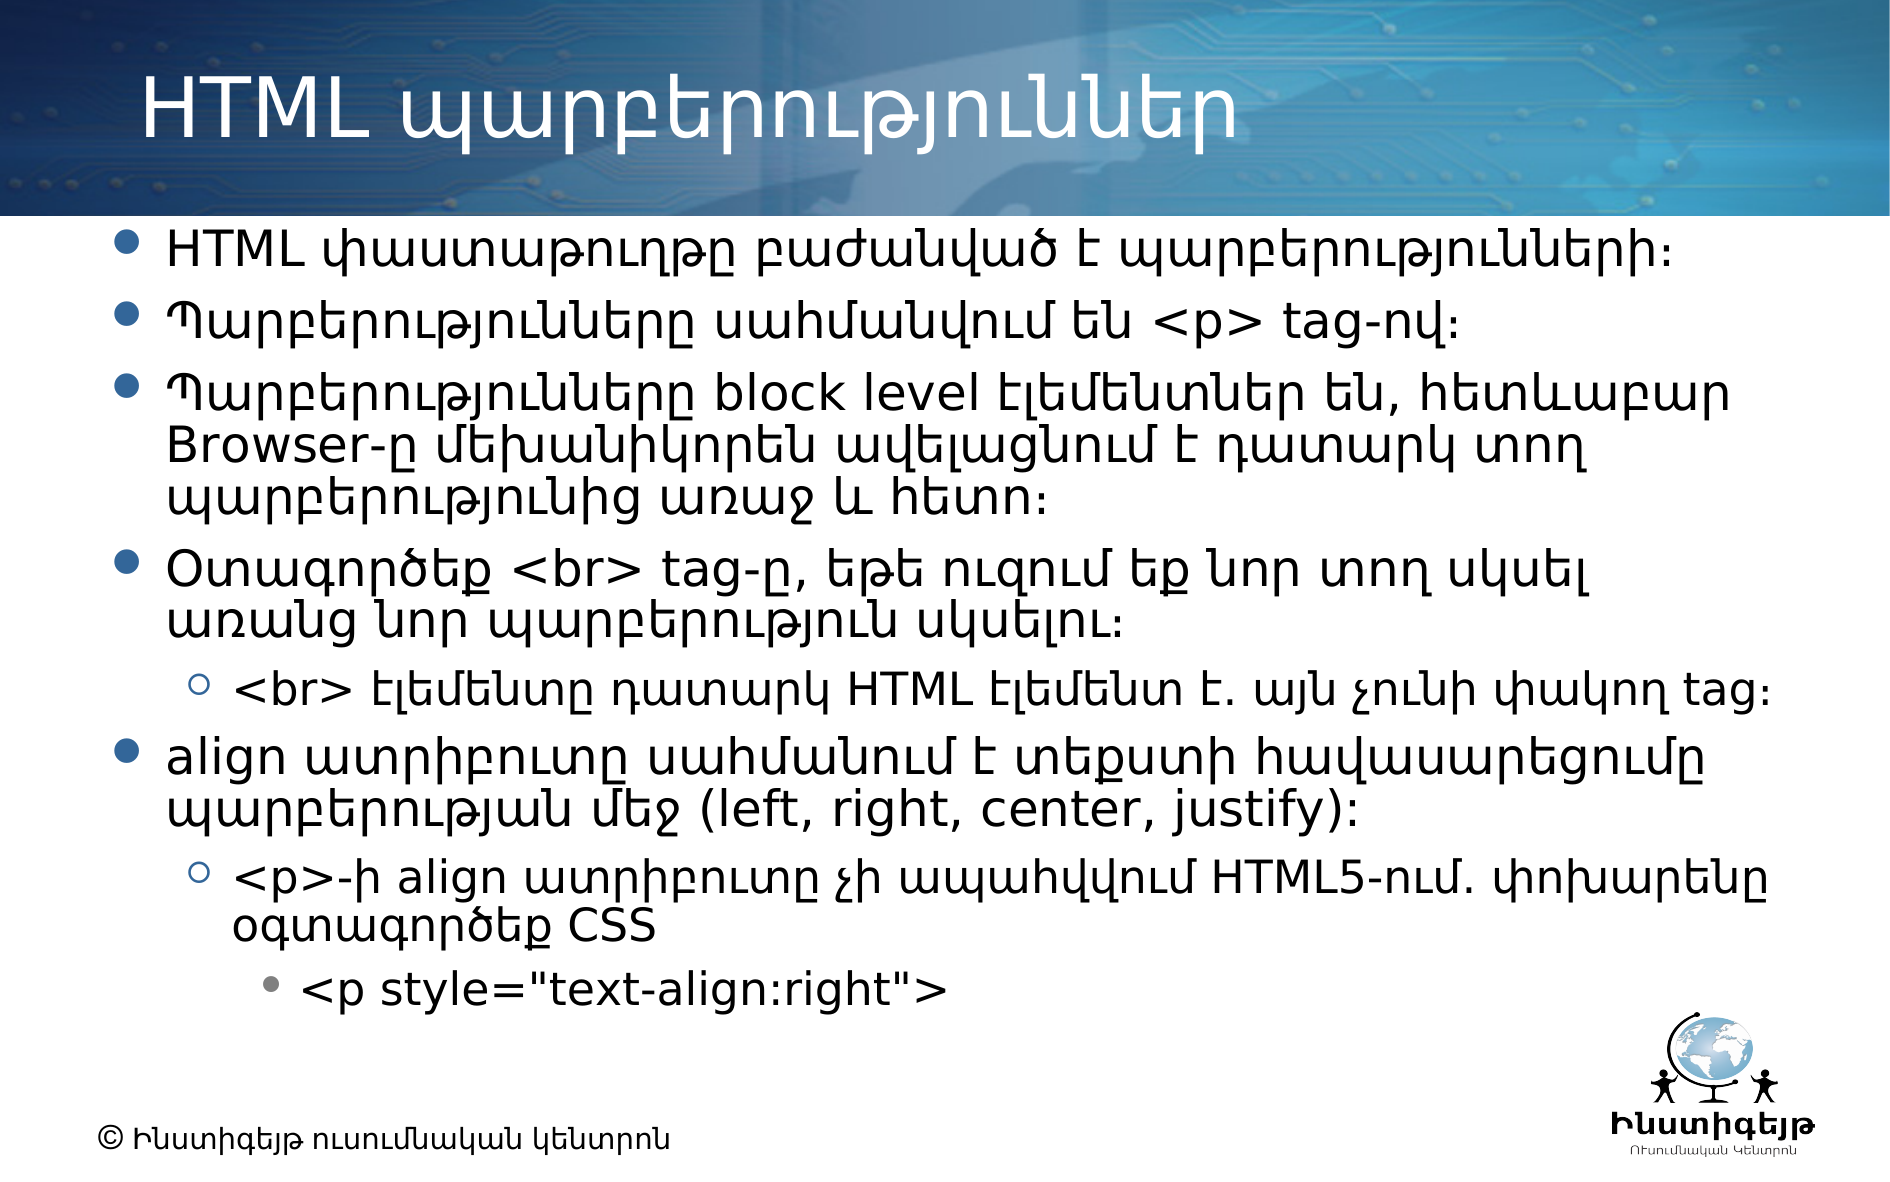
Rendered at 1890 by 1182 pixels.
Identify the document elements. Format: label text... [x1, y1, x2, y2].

picture [0, 0, 1890, 216]
picture [1612, 1012, 1815, 1157]
list HTML փաստաթուղթը բաժանված է պարբերությունների։ Պարբերությունները սահմանվում են <p> tag-ով։ Պարբերությունները block level էլեմենտներ են, հետևաբար Browser-ը մեխանիկորեն ավելացնում է դատարկ տող պարբերությունից առաջ և հետո։ Օտագործեք <br> tag-ը, եթե ուզում եք նոր տող սկսել առանց նոր պարբերություն սկսելու։ <br> էլեմենտը դատարկ HTML էլեմենտ է․ այն չունի փակող tag։ align ատրիբուտը սահմանում է տեքստի հավասարեցումը պարբերության մեջ (left, right, center, justify): <p>-ի align ատրիբուտը չի ապահվվում HTML5-ում․ փոխարենը օգտագործեք CSS <p style="text-align:right"> [110, 224, 1801, 254]
text_box HTML պարբերություններ [138, 82, 1801, 91]
